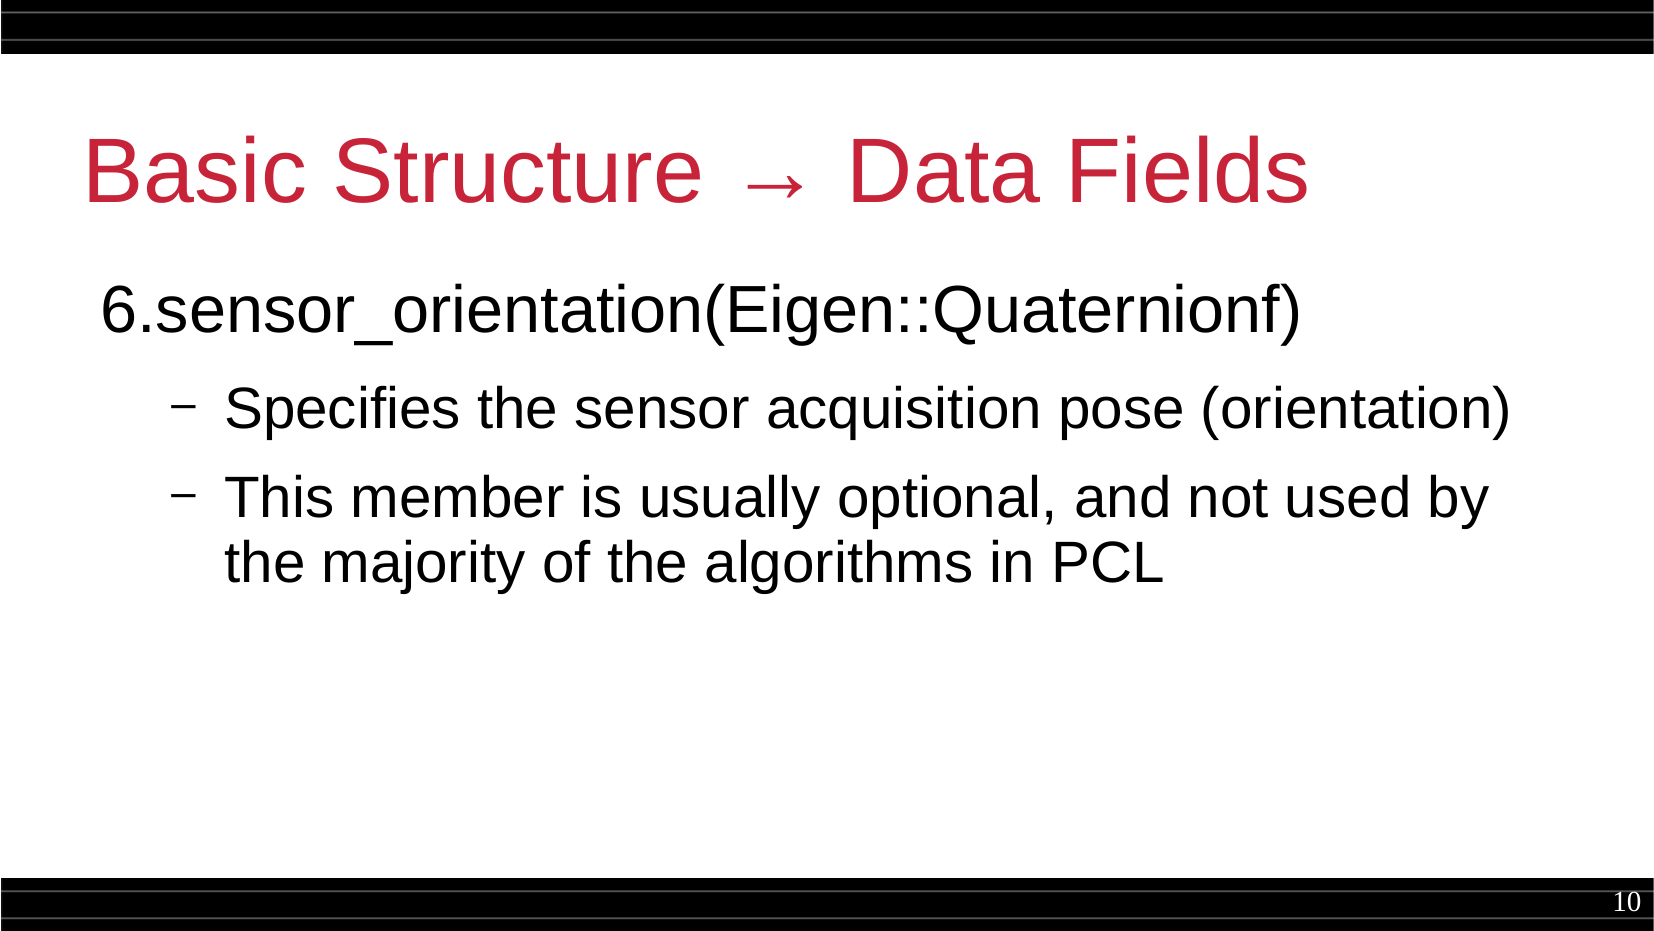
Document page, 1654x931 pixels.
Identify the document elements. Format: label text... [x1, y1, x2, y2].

picture [1, 0, 1654, 54]
title Basic Structure → Data Fields [82, 92, 1571, 249]
picture [1, 878, 1654, 931]
list sensor_orientation(Eigen::Quaternionf) Specifies the sensor acquisition pose (orientation) This member is usually optional, and not used by the majority of the algorithms in PCL [82, 271, 1571, 758]
